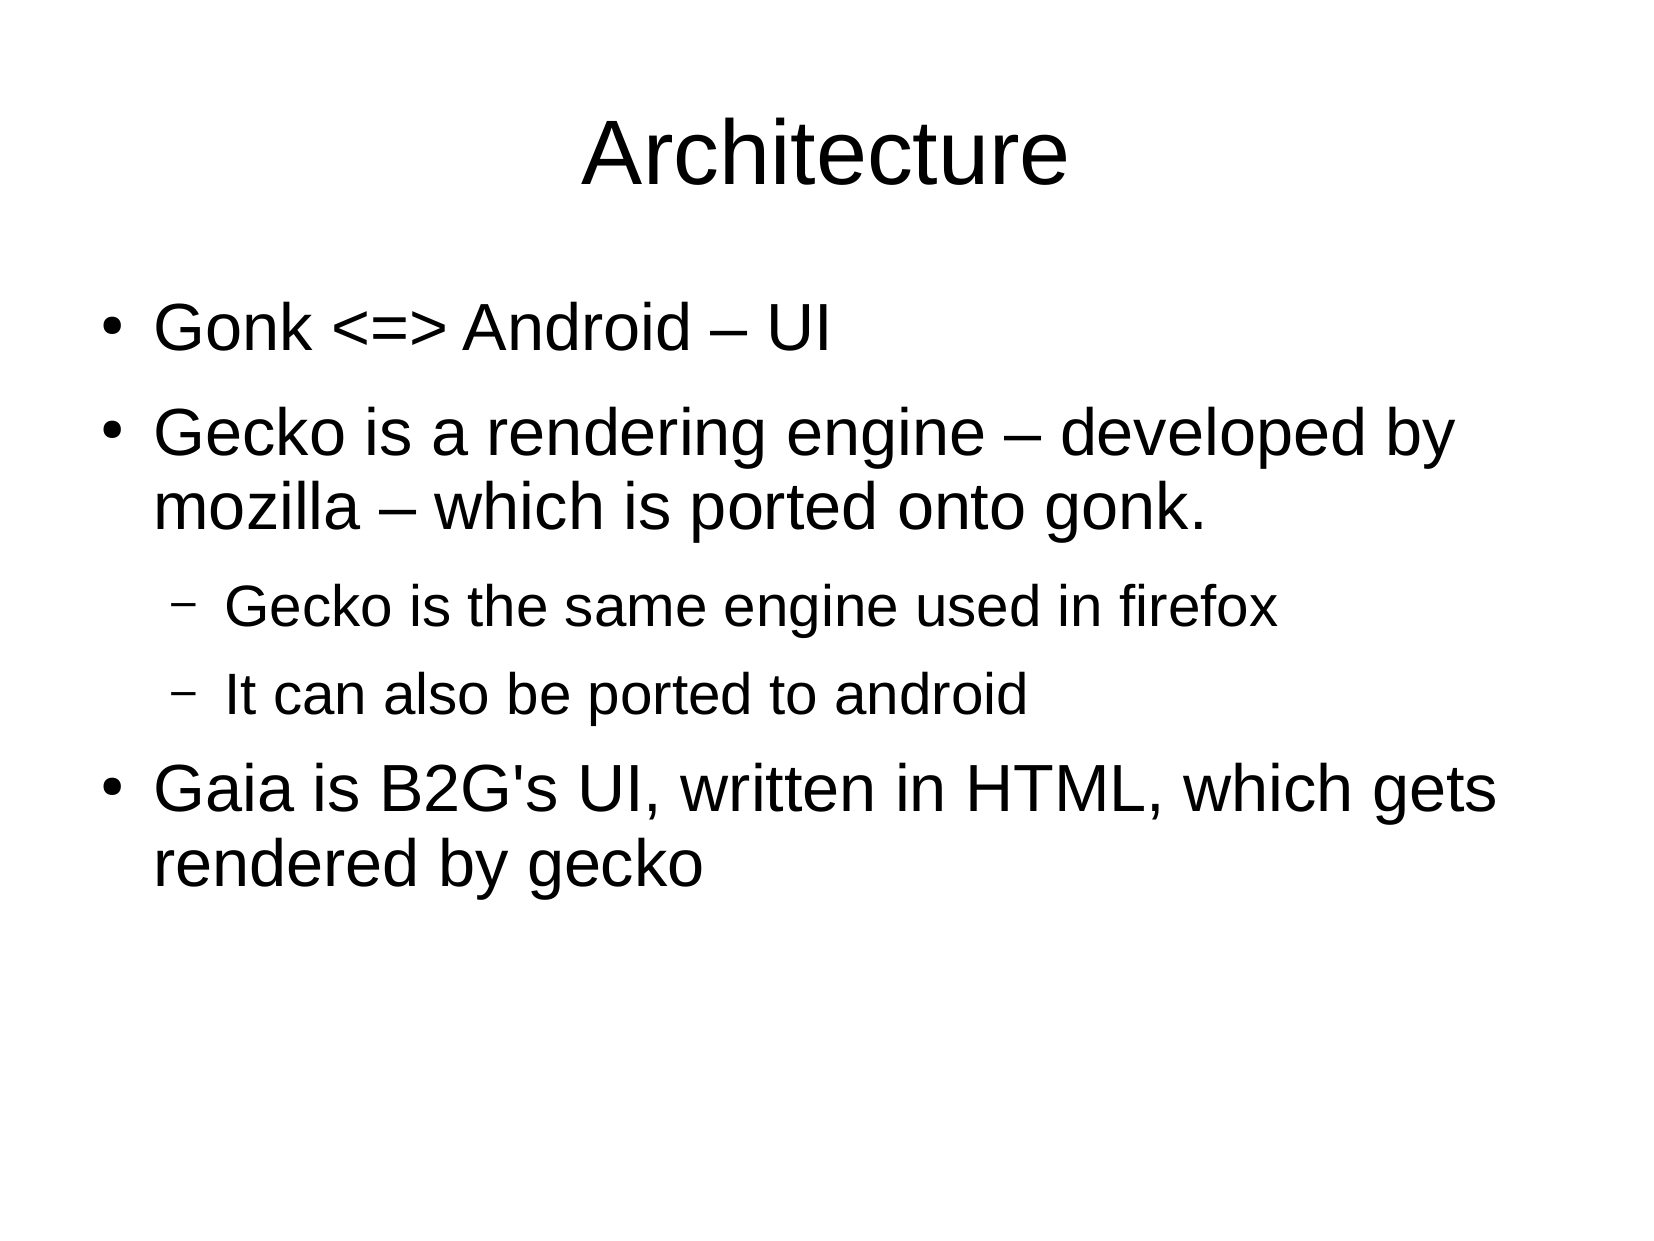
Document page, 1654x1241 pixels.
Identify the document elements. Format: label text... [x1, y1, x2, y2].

title Architecture [82, 49, 1571, 257]
list Gonk <=> Android – UI Gecko is a rendering engine – developed by mozilla – which is ported onto gonk. Gecko is the same engine used in firefox It can also be ported to android Gaia is B2G's UI, written in HTML, which gets rendered by gecko [82, 290, 1538, 1010]
